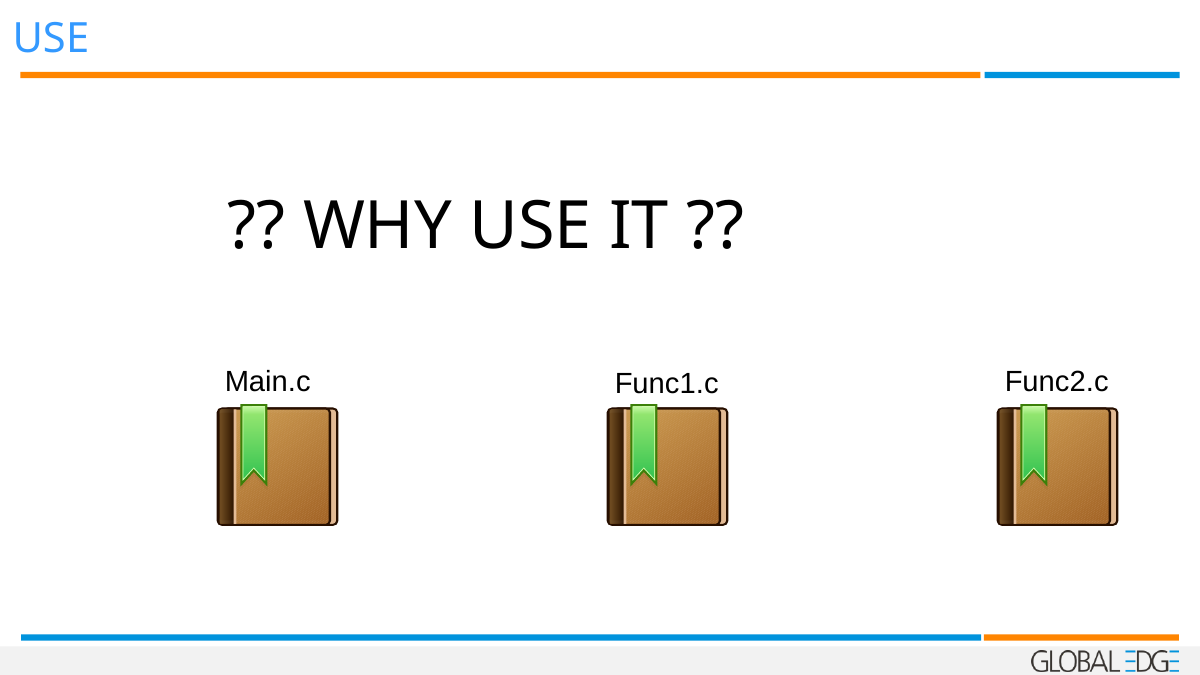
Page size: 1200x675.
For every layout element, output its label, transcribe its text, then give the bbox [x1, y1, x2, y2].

text_box Func2.c [990, 357, 1141, 406]
picture [1031, 650, 1179, 672]
text_box Func1.c [600, 360, 736, 408]
text_box Main.c [210, 357, 331, 406]
title USE [12, 9, 1088, 63]
picture [195, 389, 361, 541]
picture [585, 389, 751, 541]
subtitle ?? WHY USE IT ?? [21, 86, 1156, 556]
picture [975, 389, 1141, 541]
